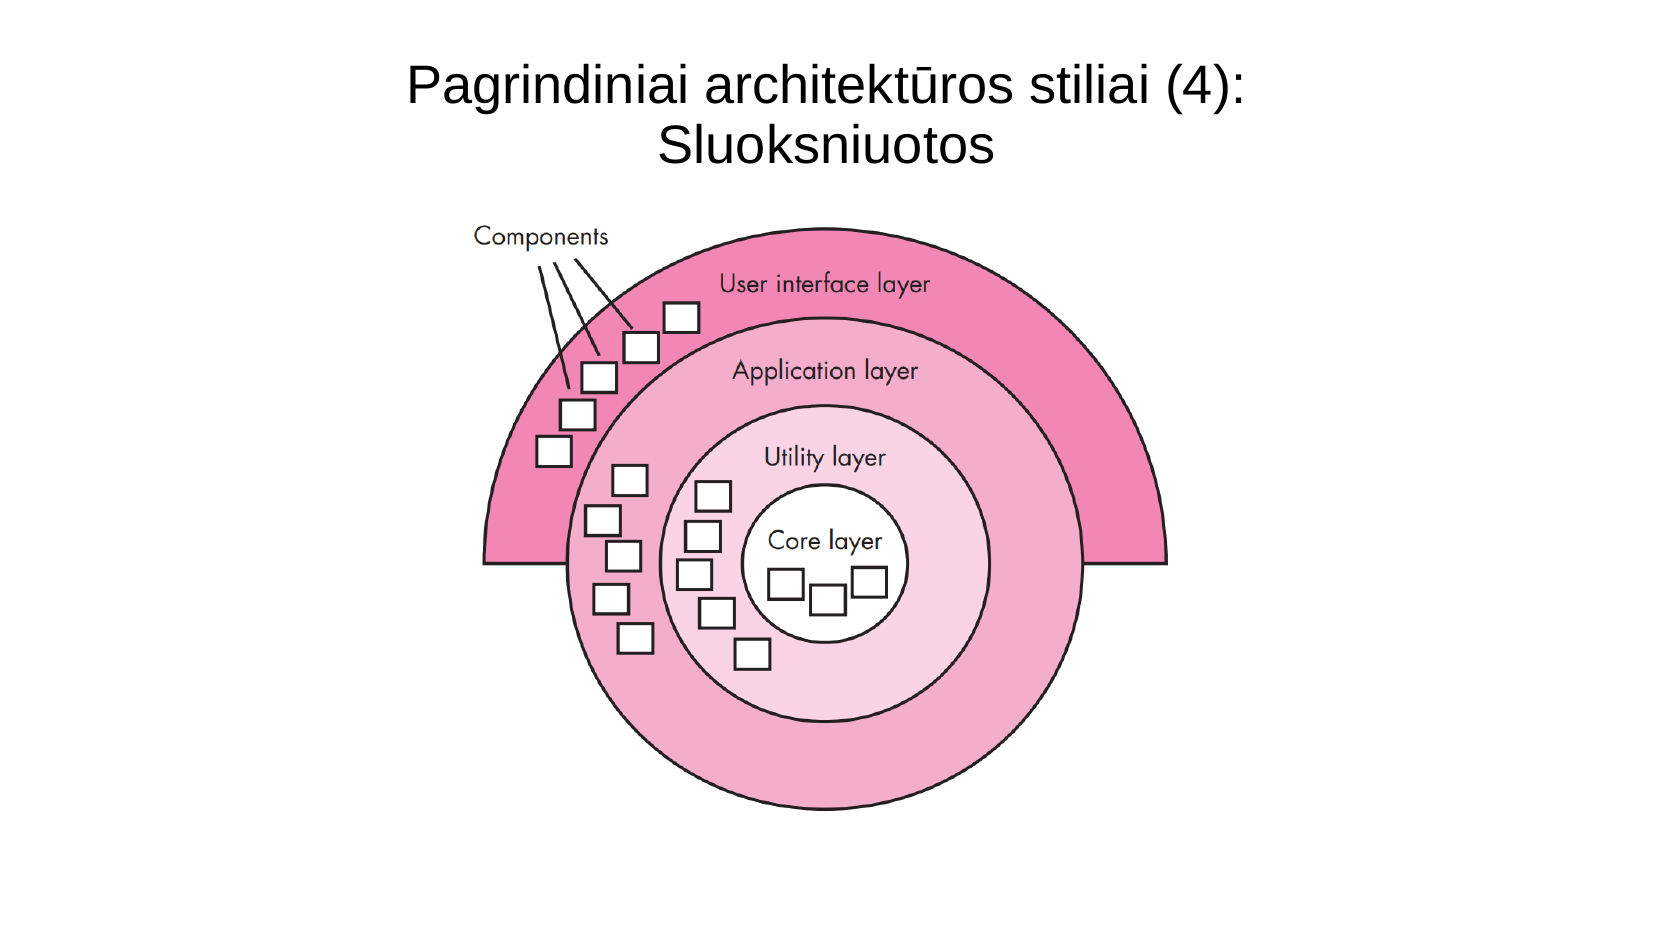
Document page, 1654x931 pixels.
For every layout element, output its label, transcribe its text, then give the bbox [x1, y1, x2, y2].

picture [327, 202, 1261, 841]
title Pagrindiniai architektūros stiliai (4): Sluoksniuotos [82, 37, 1571, 193]
